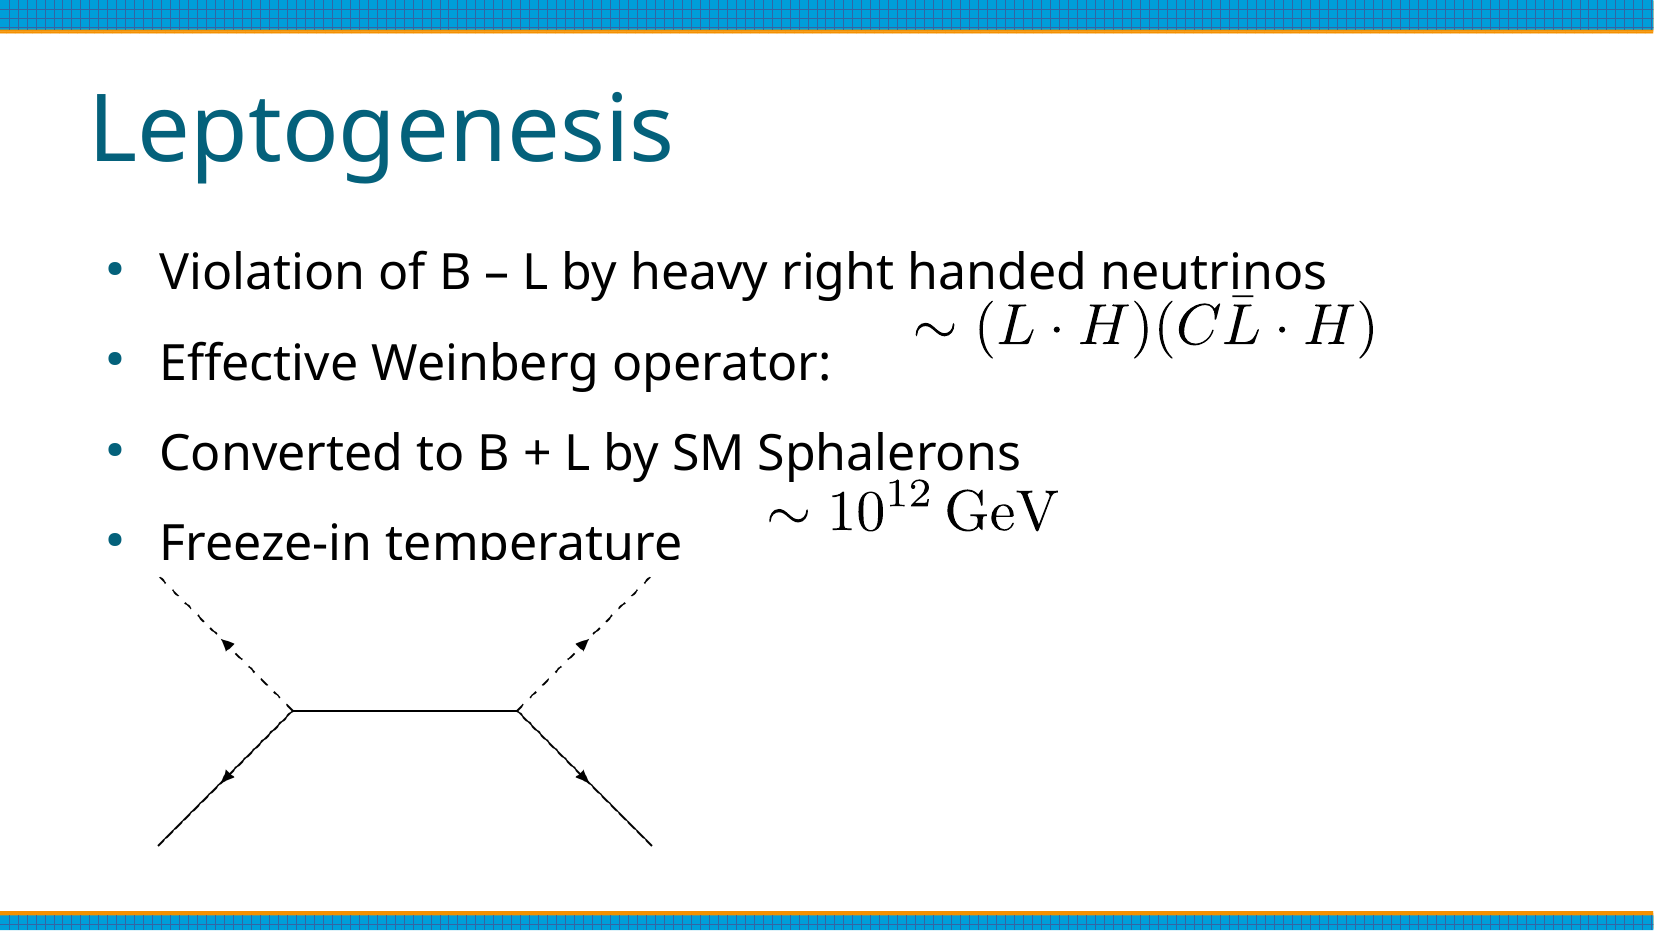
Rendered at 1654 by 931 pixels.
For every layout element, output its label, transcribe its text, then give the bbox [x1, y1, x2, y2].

text_box [768, 479, 1058, 532]
picture [121, 560, 680, 875]
title Leptogenesis [88, 44, 1565, 207]
text_box [915, 295, 1373, 359]
list Violation of B – L by heavy right handed neutrinos Effective Weinberg operator: Converted to B + L by SM Sphalerons Freeze-in temperature [88, 236, 1565, 901]
